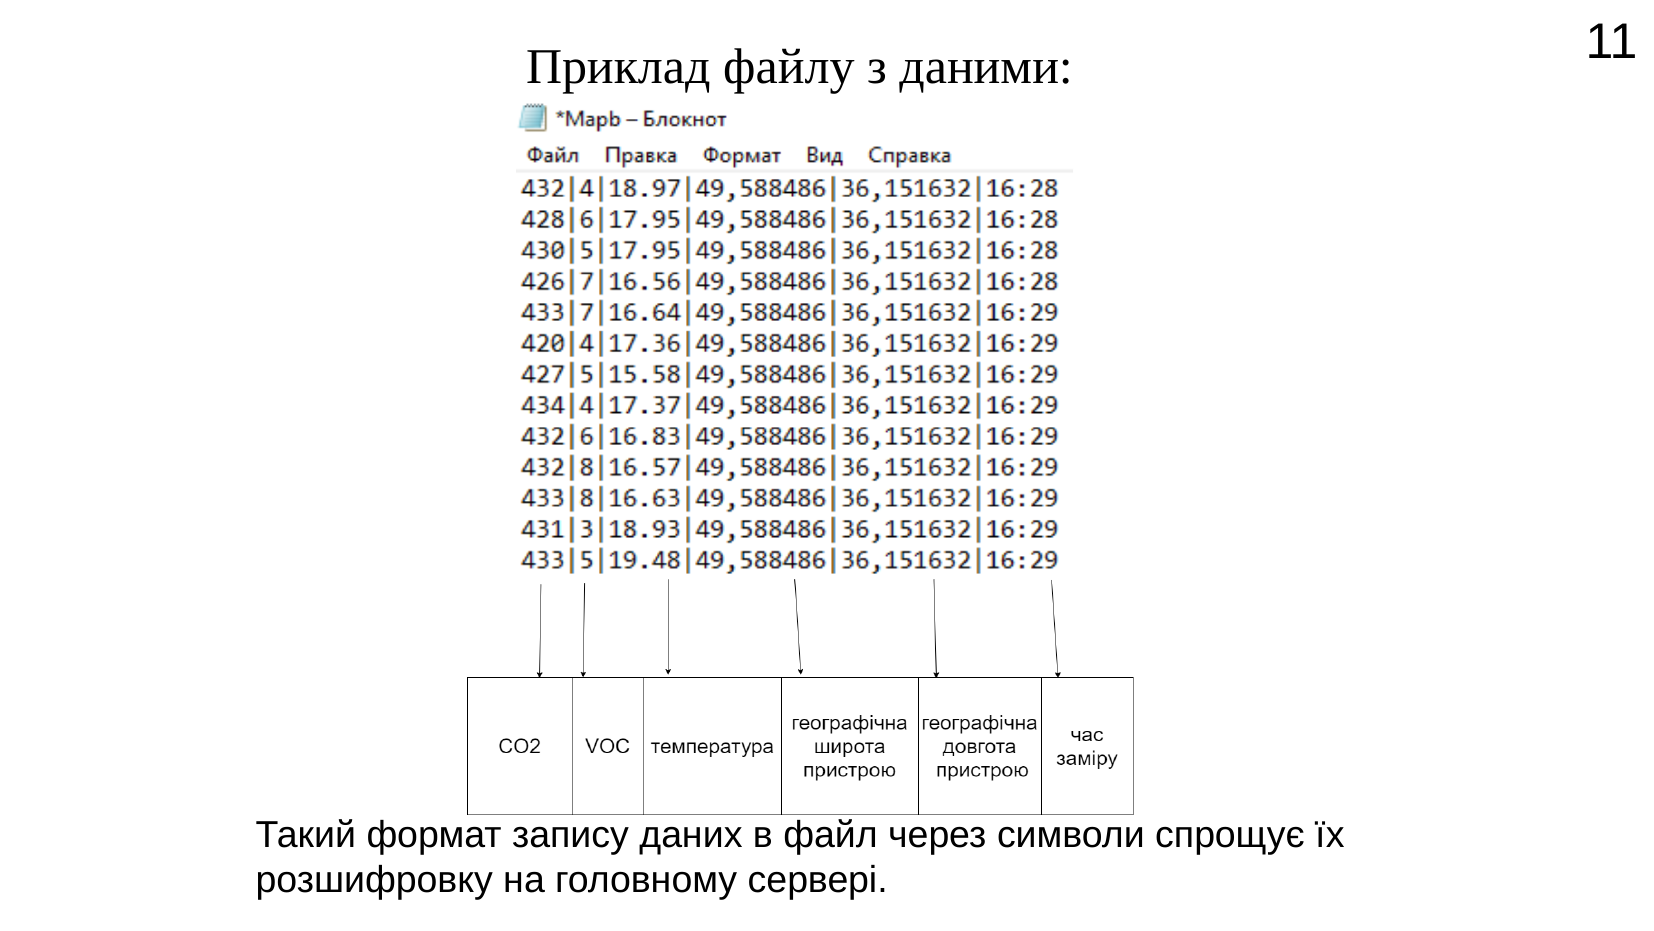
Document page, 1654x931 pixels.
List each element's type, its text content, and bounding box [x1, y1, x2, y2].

text_box Приклад файлу з даними: [511, 25, 1142, 101]
text_box Такий формат запису даних в файл через символи спрощує їх розшифровку на головному сервері. [240, 802, 1413, 908]
picture [467, 100, 1134, 815]
text_box <номер> [1570, 0, 1654, 76]
